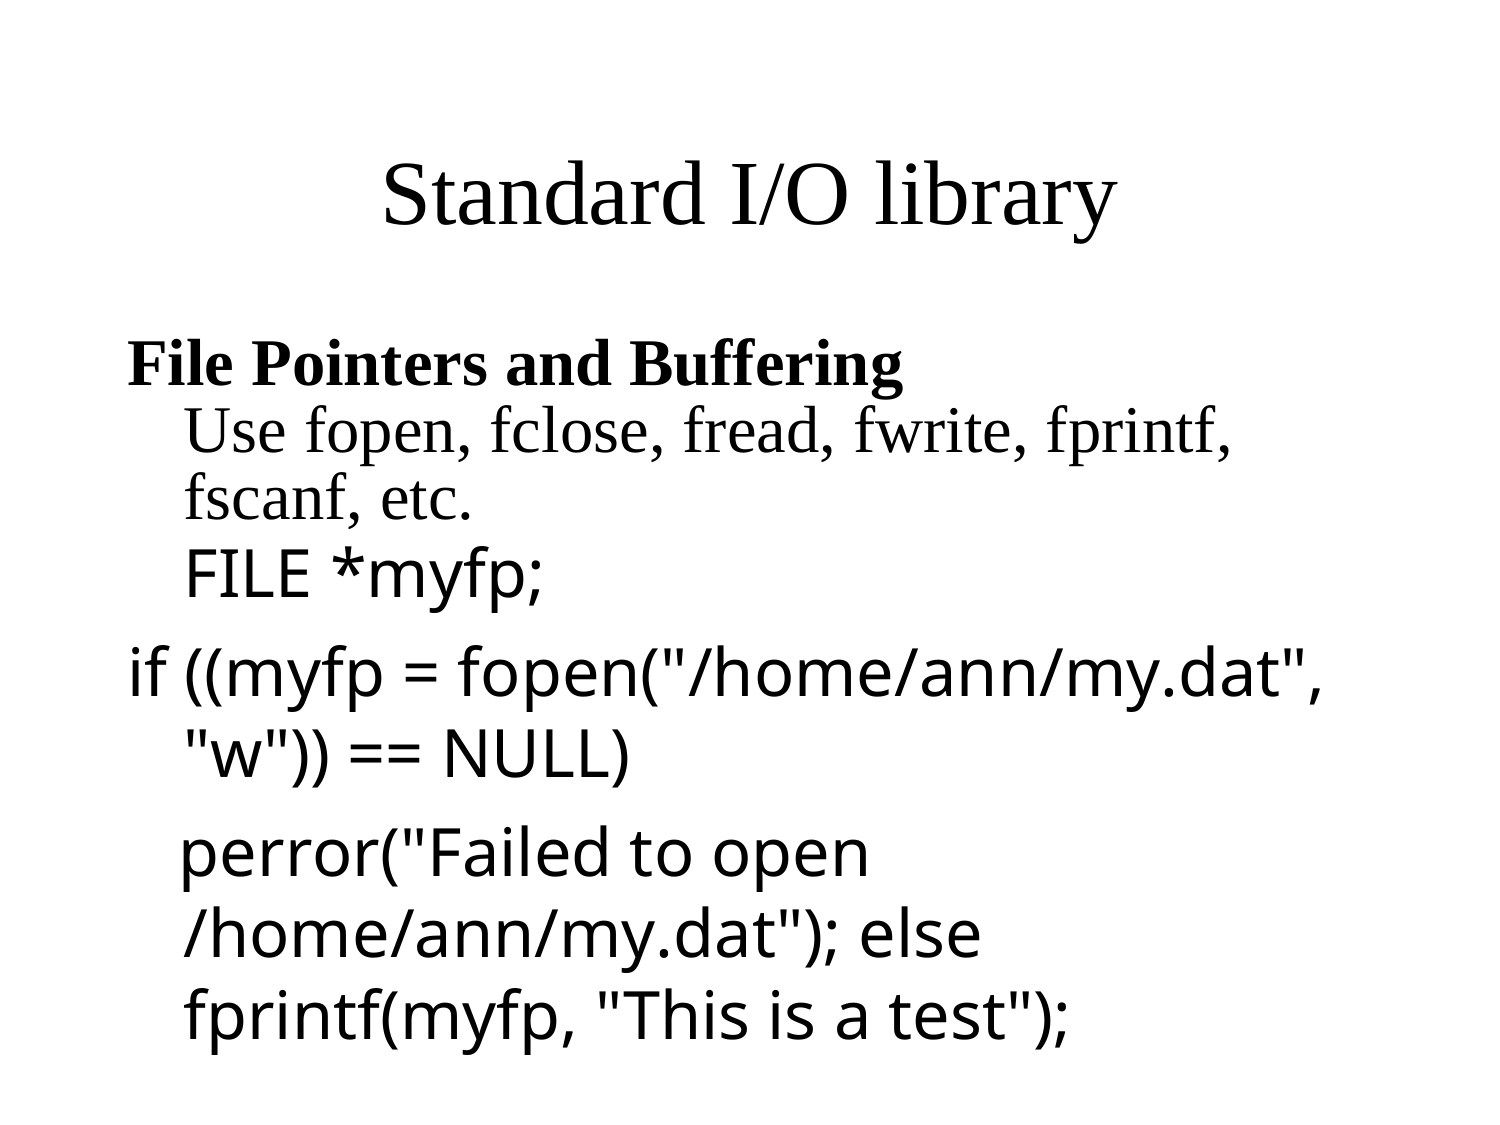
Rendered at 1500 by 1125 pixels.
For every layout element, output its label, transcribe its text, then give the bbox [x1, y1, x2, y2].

list File Pointers and Buffering Use fopen, fclose, fread, fwrite, fprintf, fscanf, etc. FILE *myfp; if ((myfp = fopen("/home/ann/my.dat", "w")) == NULL) perror("Failed to open /home/ann/my.dat"); else fprintf(myfp, "This is a test"); [112, 324, 1388, 1093]
title Standard I/O library [112, 99, 1388, 288]
